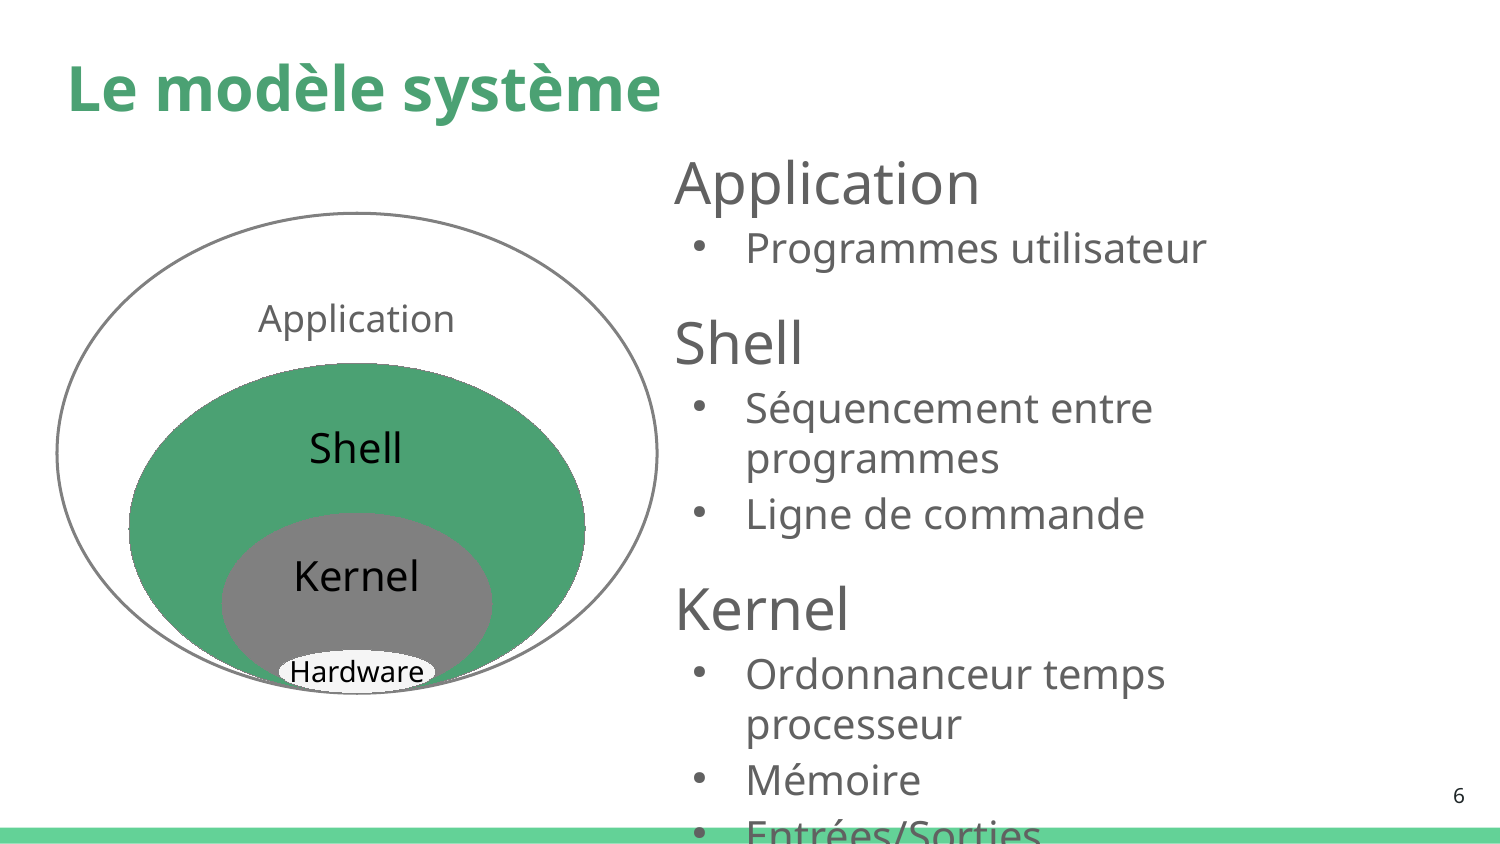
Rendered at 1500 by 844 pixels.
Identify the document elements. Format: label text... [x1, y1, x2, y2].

text_box Kernel [221, 513, 493, 678]
text_box Hardware [278, 649, 436, 694]
slide_number <numéro> [1389, 764, 1480, 830]
text_box Shell [128, 363, 586, 690]
title Le modèle système [51, 23, 1449, 117]
list Application Programmes utilisateur Shell Séquencement entre programmes Ligne de commande Kernel Ordonnanceur temps processeur Mémoire Entrées/Sorties [659, 120, 1406, 775]
text_box Application [56, 213, 658, 689]
